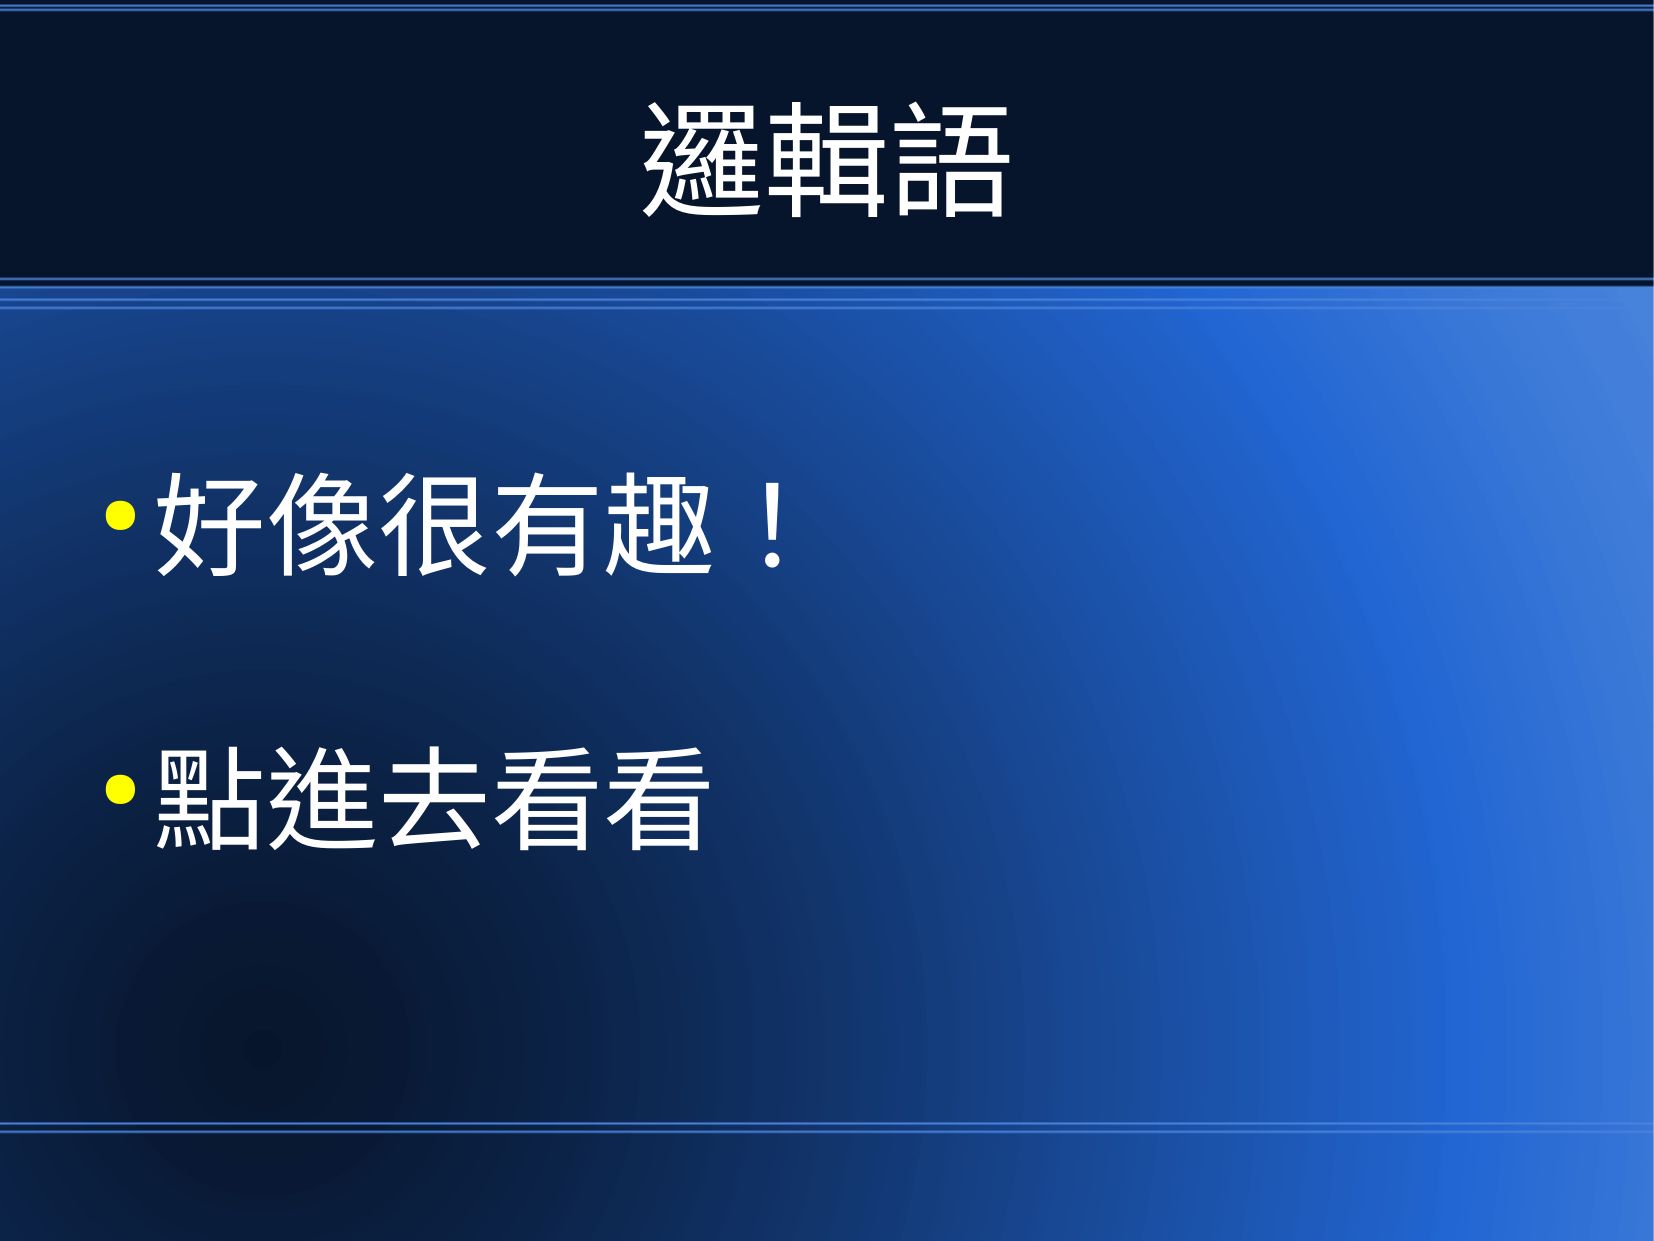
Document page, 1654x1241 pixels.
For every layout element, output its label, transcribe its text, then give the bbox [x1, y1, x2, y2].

picture [0, 0, 1654, 1241]
title 邏輯語 [82, 49, 1571, 257]
list 好像很有趣！ 點進去看看 [82, 355, 1571, 1241]
